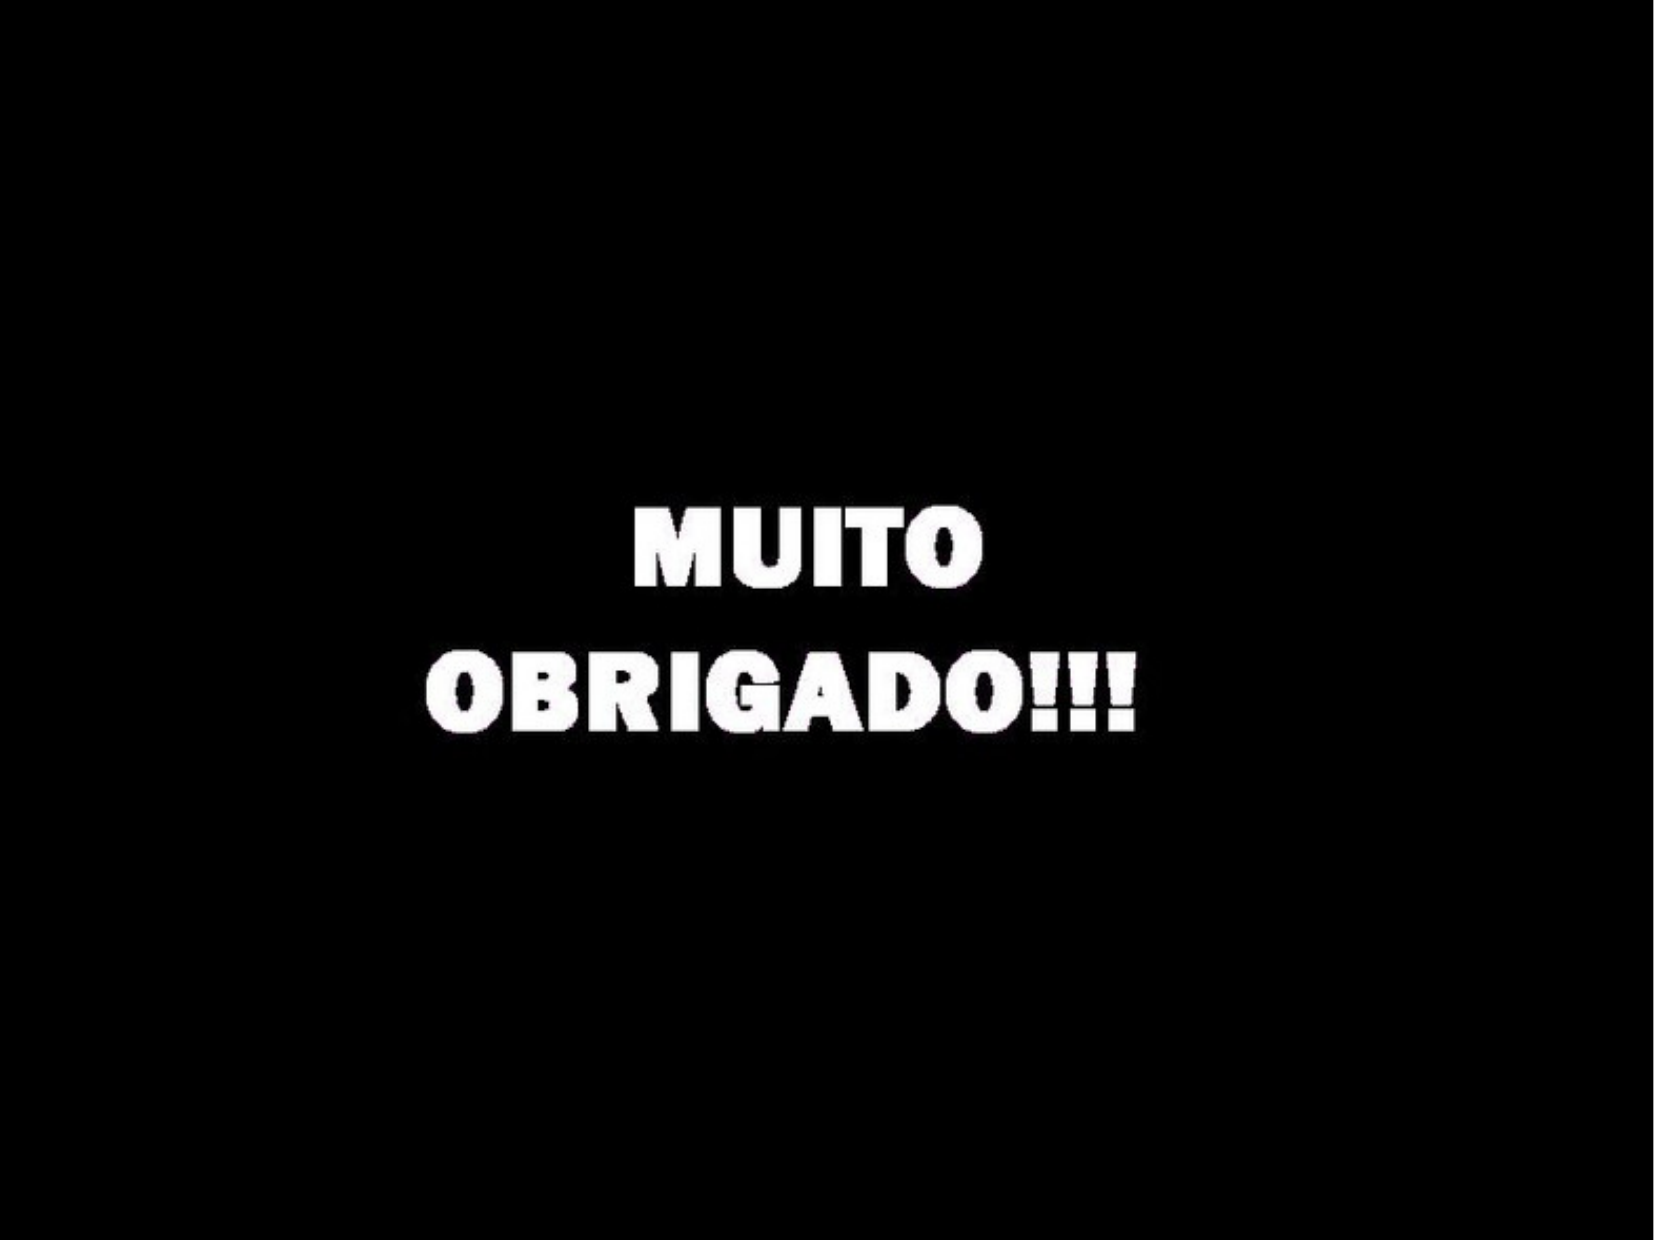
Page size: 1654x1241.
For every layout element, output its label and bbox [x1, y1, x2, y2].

picture [284, 290, 1336, 1010]
